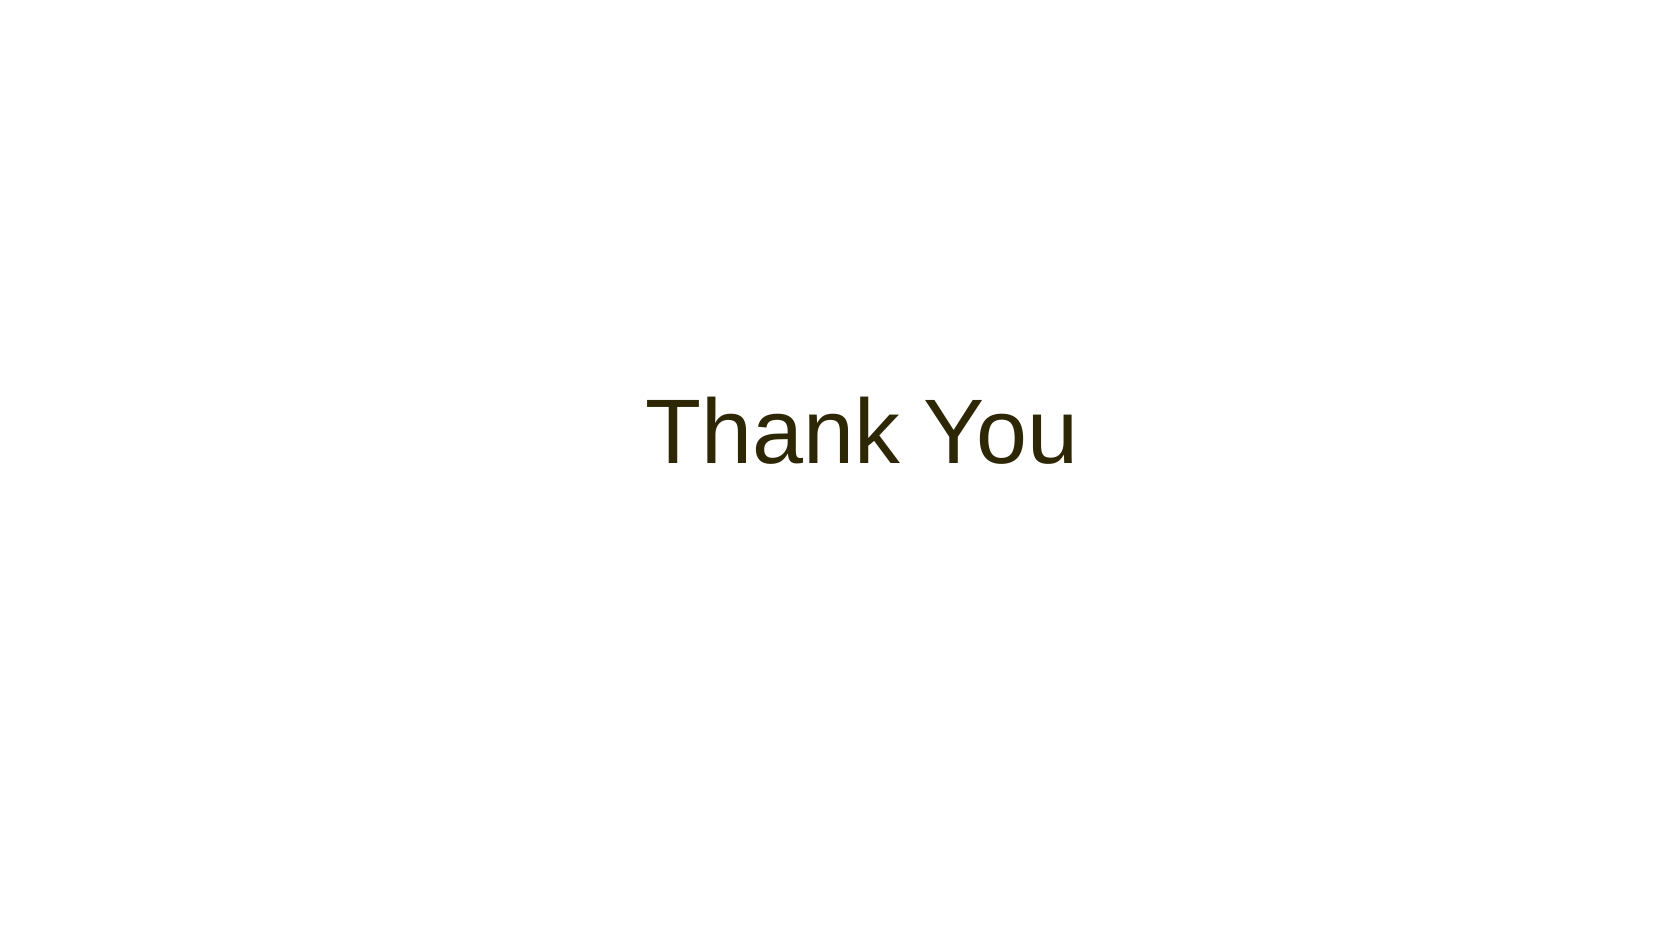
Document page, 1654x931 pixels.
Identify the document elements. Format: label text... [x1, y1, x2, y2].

title Thank You [118, 354, 1607, 510]
